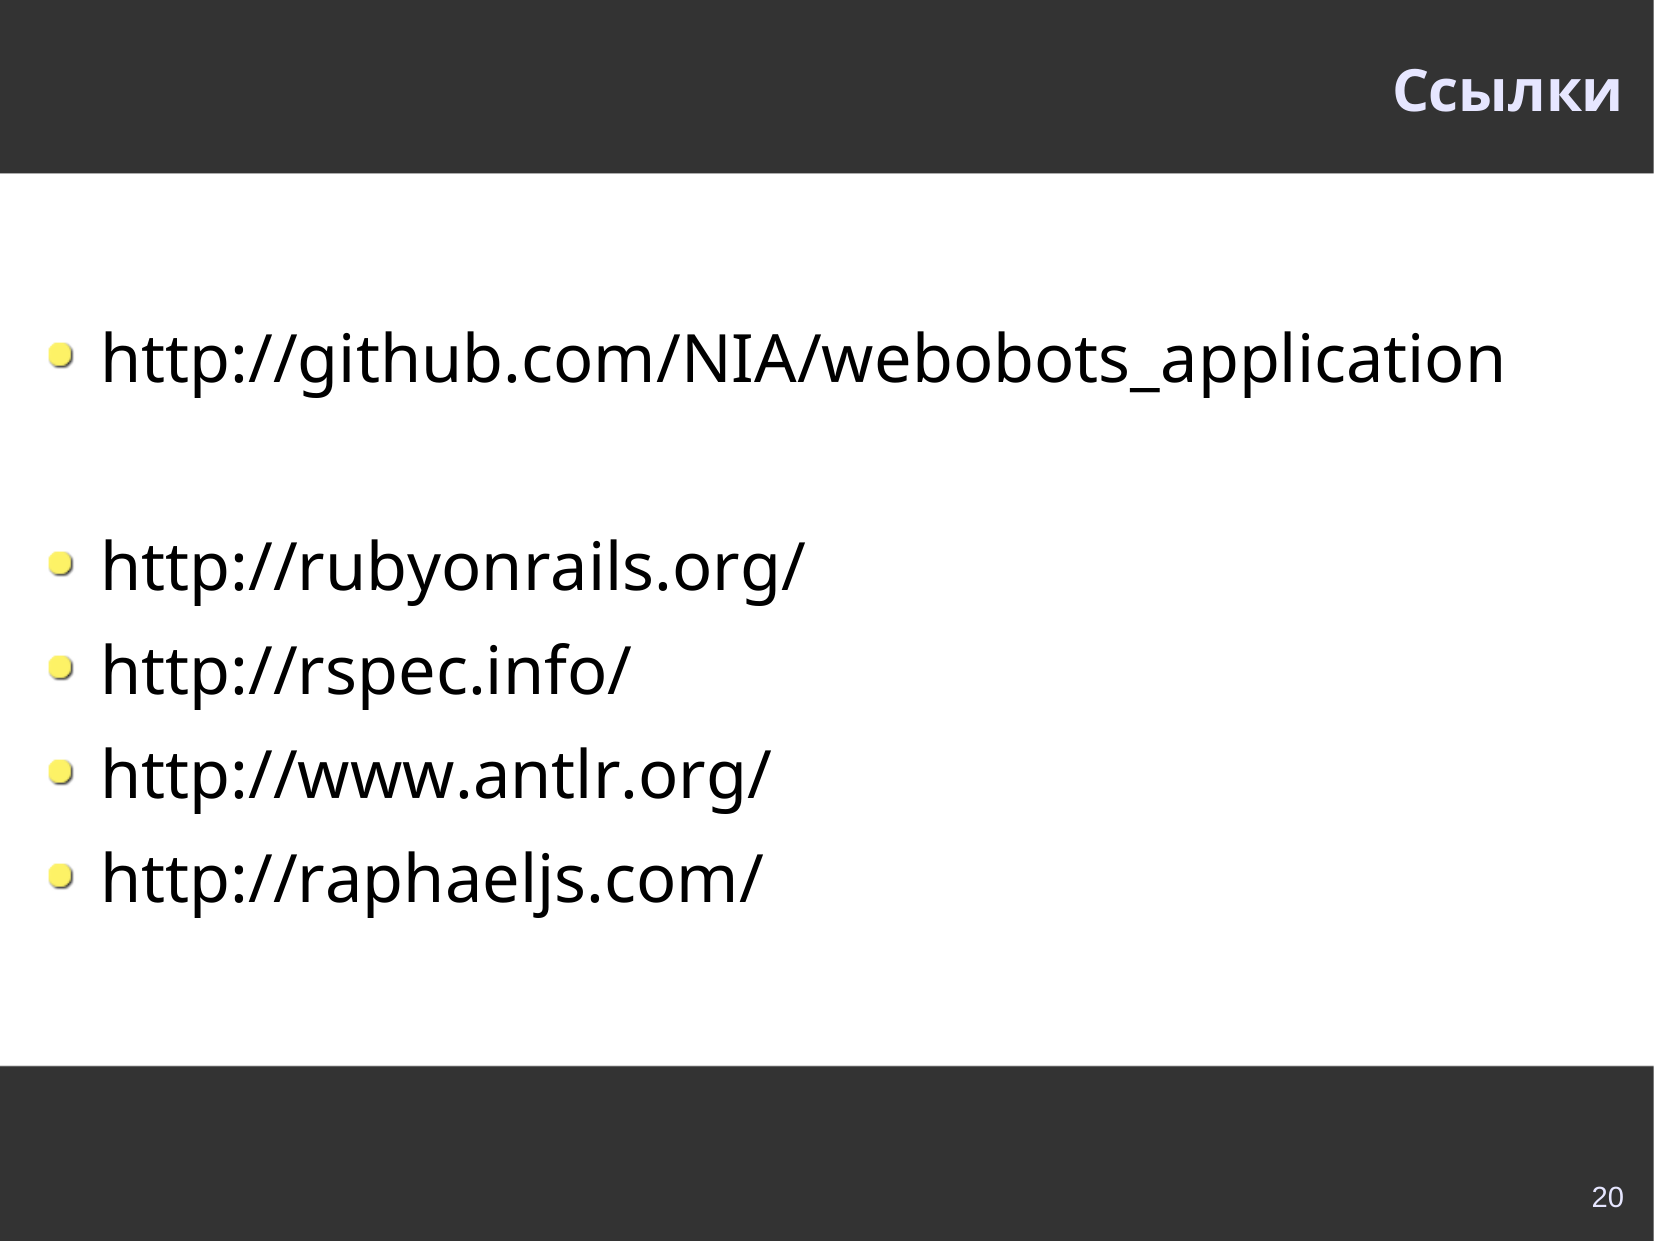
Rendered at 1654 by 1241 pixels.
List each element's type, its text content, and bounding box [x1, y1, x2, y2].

title Ссылки [29, 29, 1625, 148]
picture [0, 0, 1654, 1241]
list http://github.com/NIA/webobots_application http://rubyonrails.org/ http://rspec.info/ http://www.antlr.org/ http://raphaeljs.com/ [29, 206, 1625, 1034]
